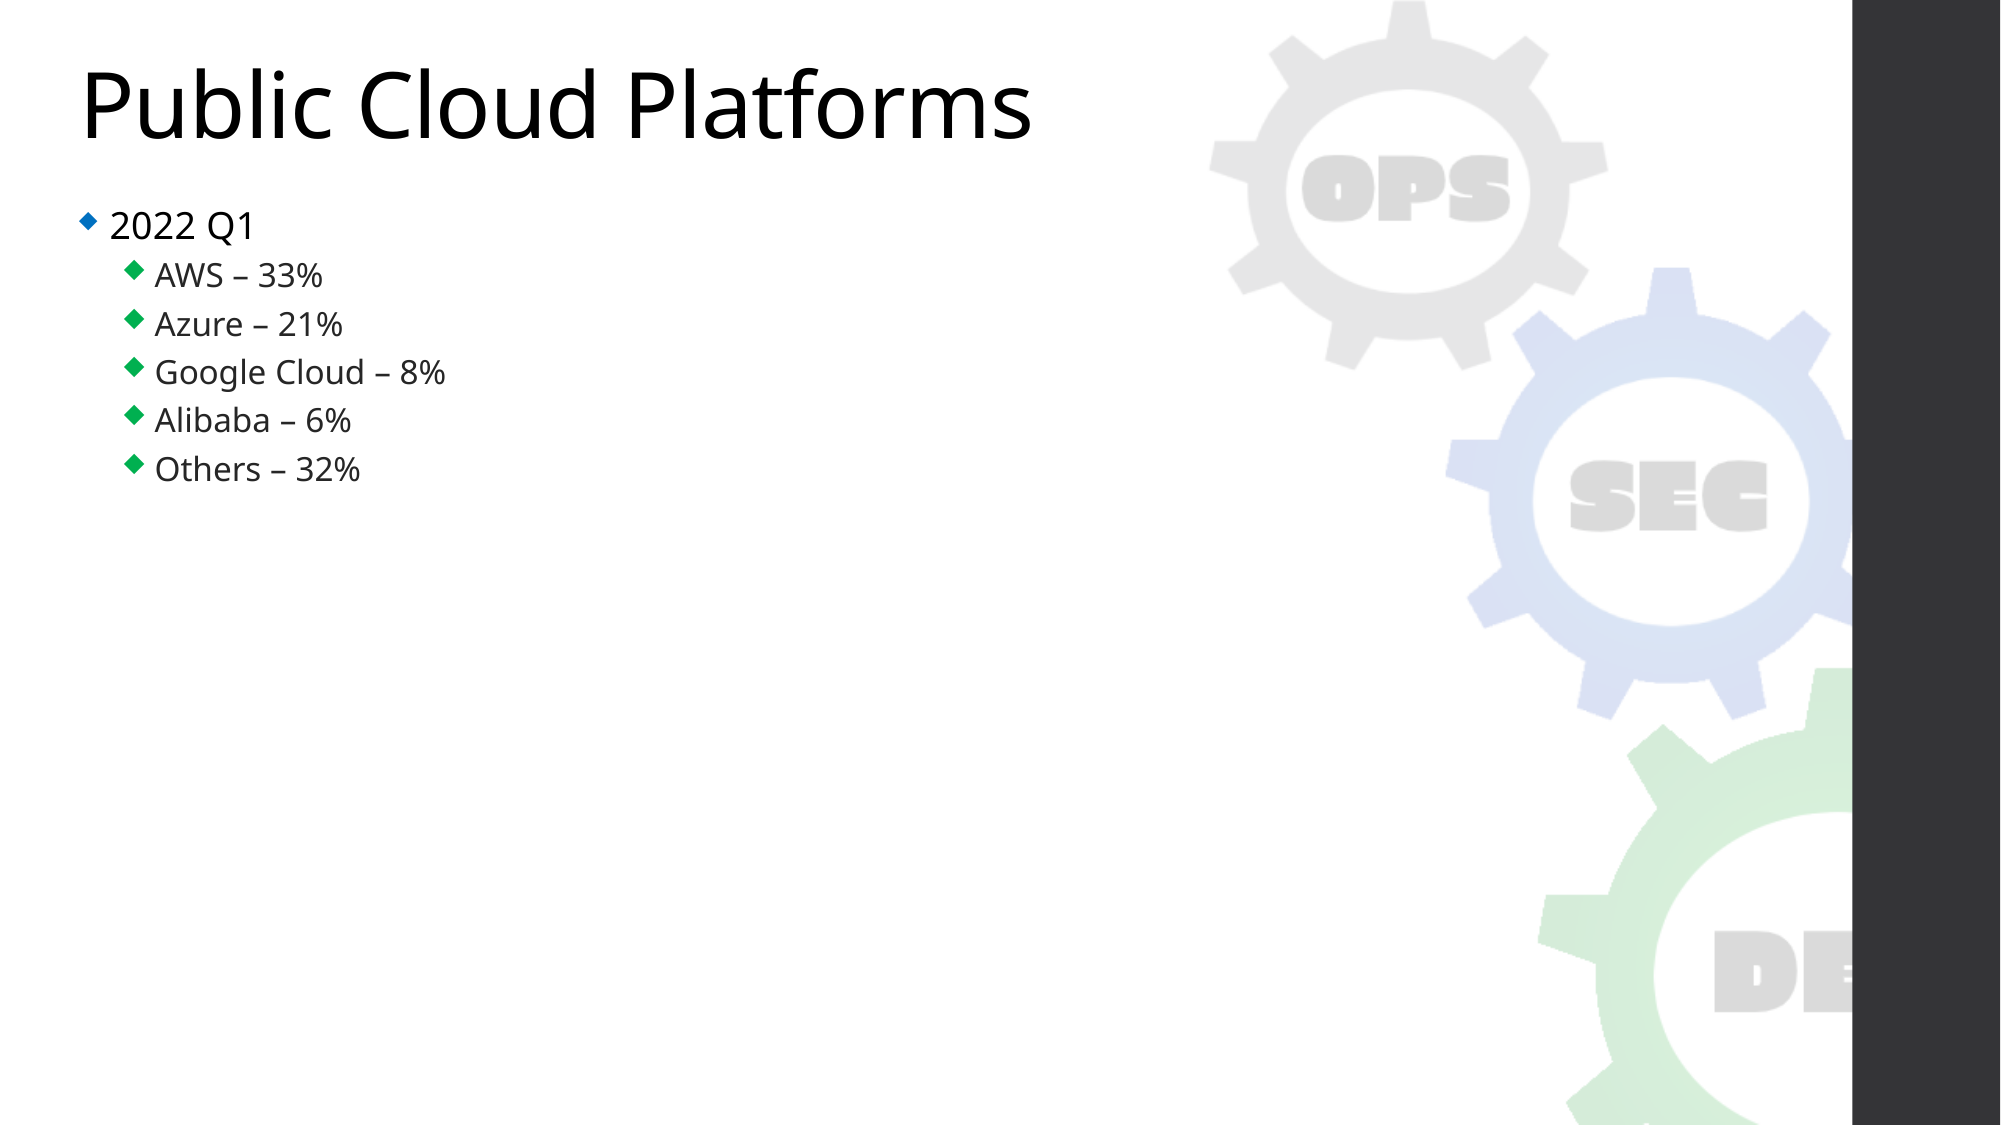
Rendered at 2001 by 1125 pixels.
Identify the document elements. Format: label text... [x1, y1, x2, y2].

list 2022 Q1 AWS – 33% Azure – 21% Google Cloud – 8% Alibaba – 6% Others – 32% [64, 198, 1797, 1073]
title Public Cloud Platforms [64, 33, 1797, 166]
